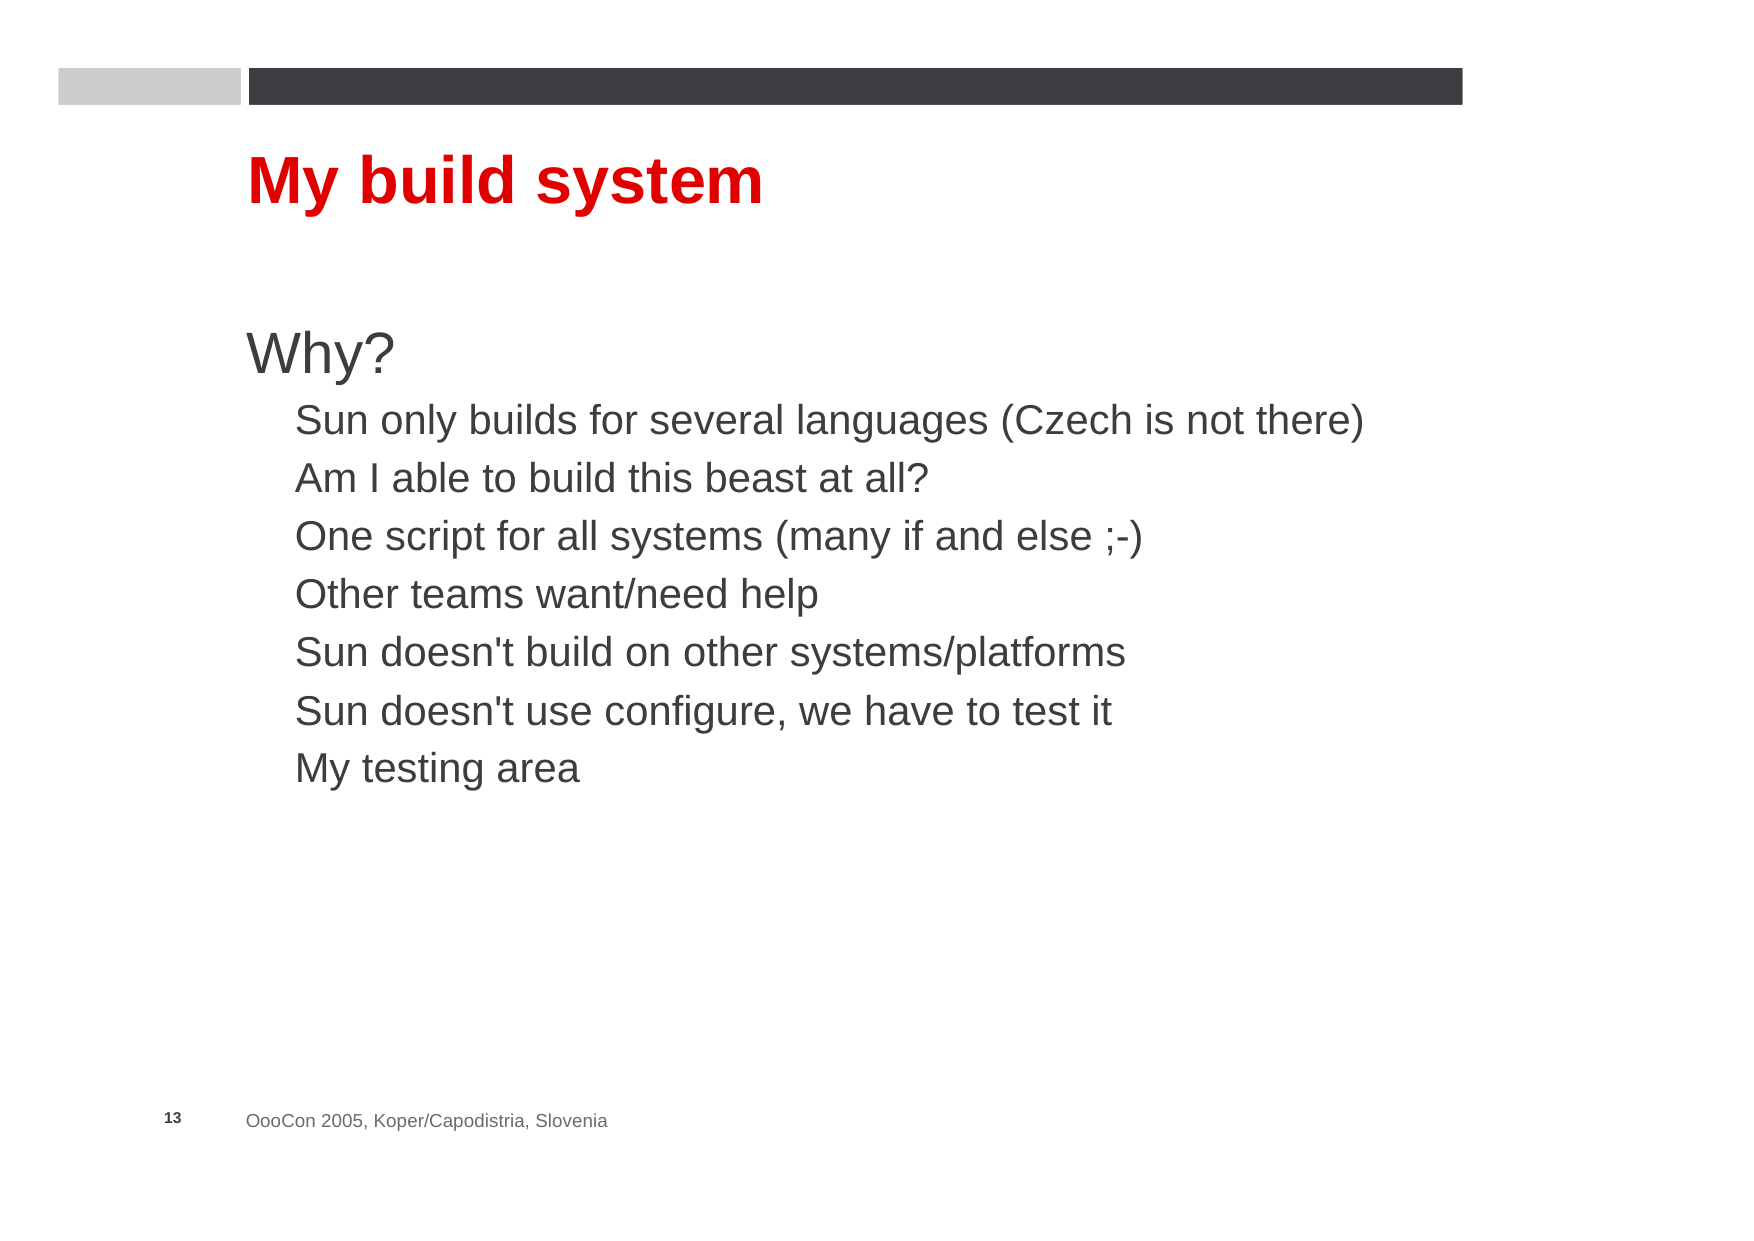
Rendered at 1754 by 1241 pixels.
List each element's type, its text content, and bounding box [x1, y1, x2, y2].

list Why? Sun only builds for several languages (Czech is not there) Am I able to build this beast at all? One script for all systems (many if and else ;-) Other teams want/need help Sun doesn't build on other systems/platforms Sun doesn't use configure, we have to test it My testing area [246, 304, 1600, 1034]
title My build system [247, 100, 1581, 263]
